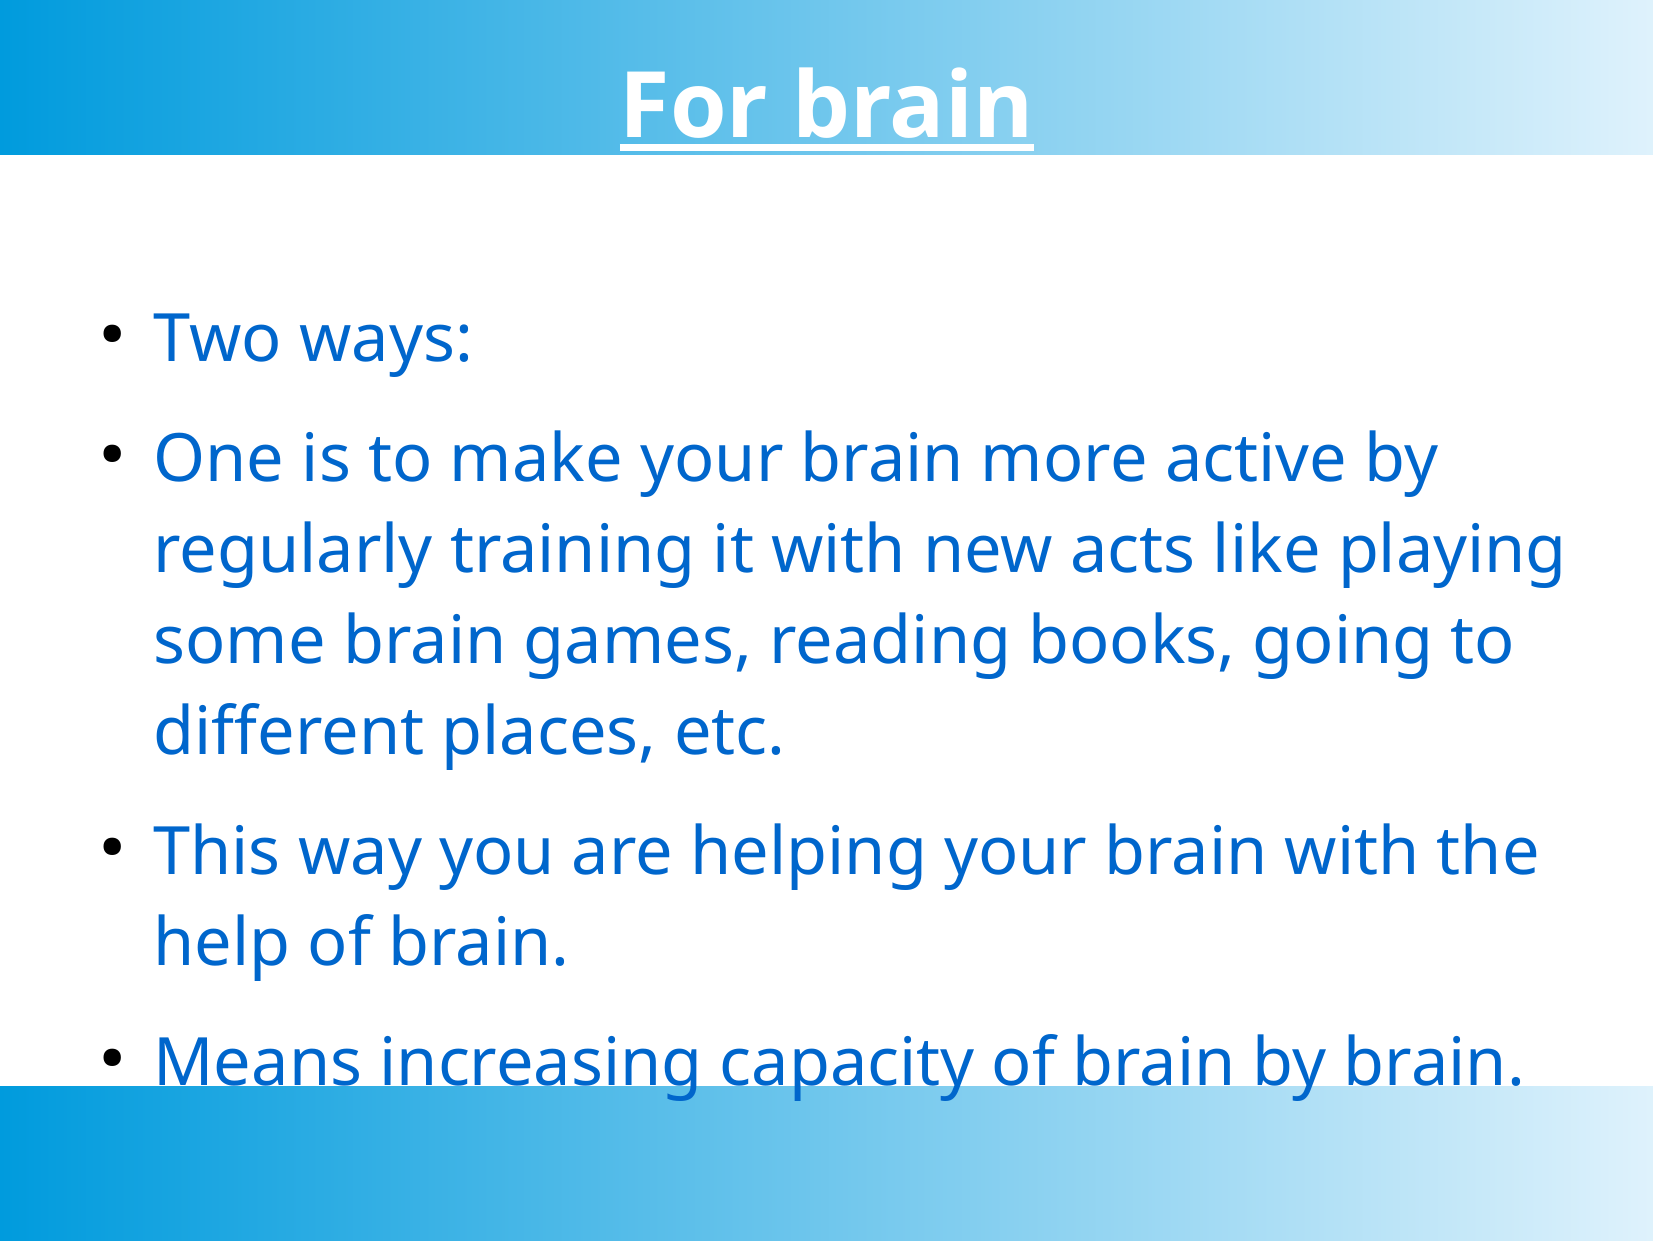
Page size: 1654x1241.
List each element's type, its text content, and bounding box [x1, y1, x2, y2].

list Two ways: One is to make your brain more active by regularly training it with new acts like playing some brain games, reading books, going to different places, etc. This way you are helping your brain with the help of brain. Means increasing capacity of brain by brain. [82, 290, 1571, 1010]
title For brain [82, 49, 1571, 155]
